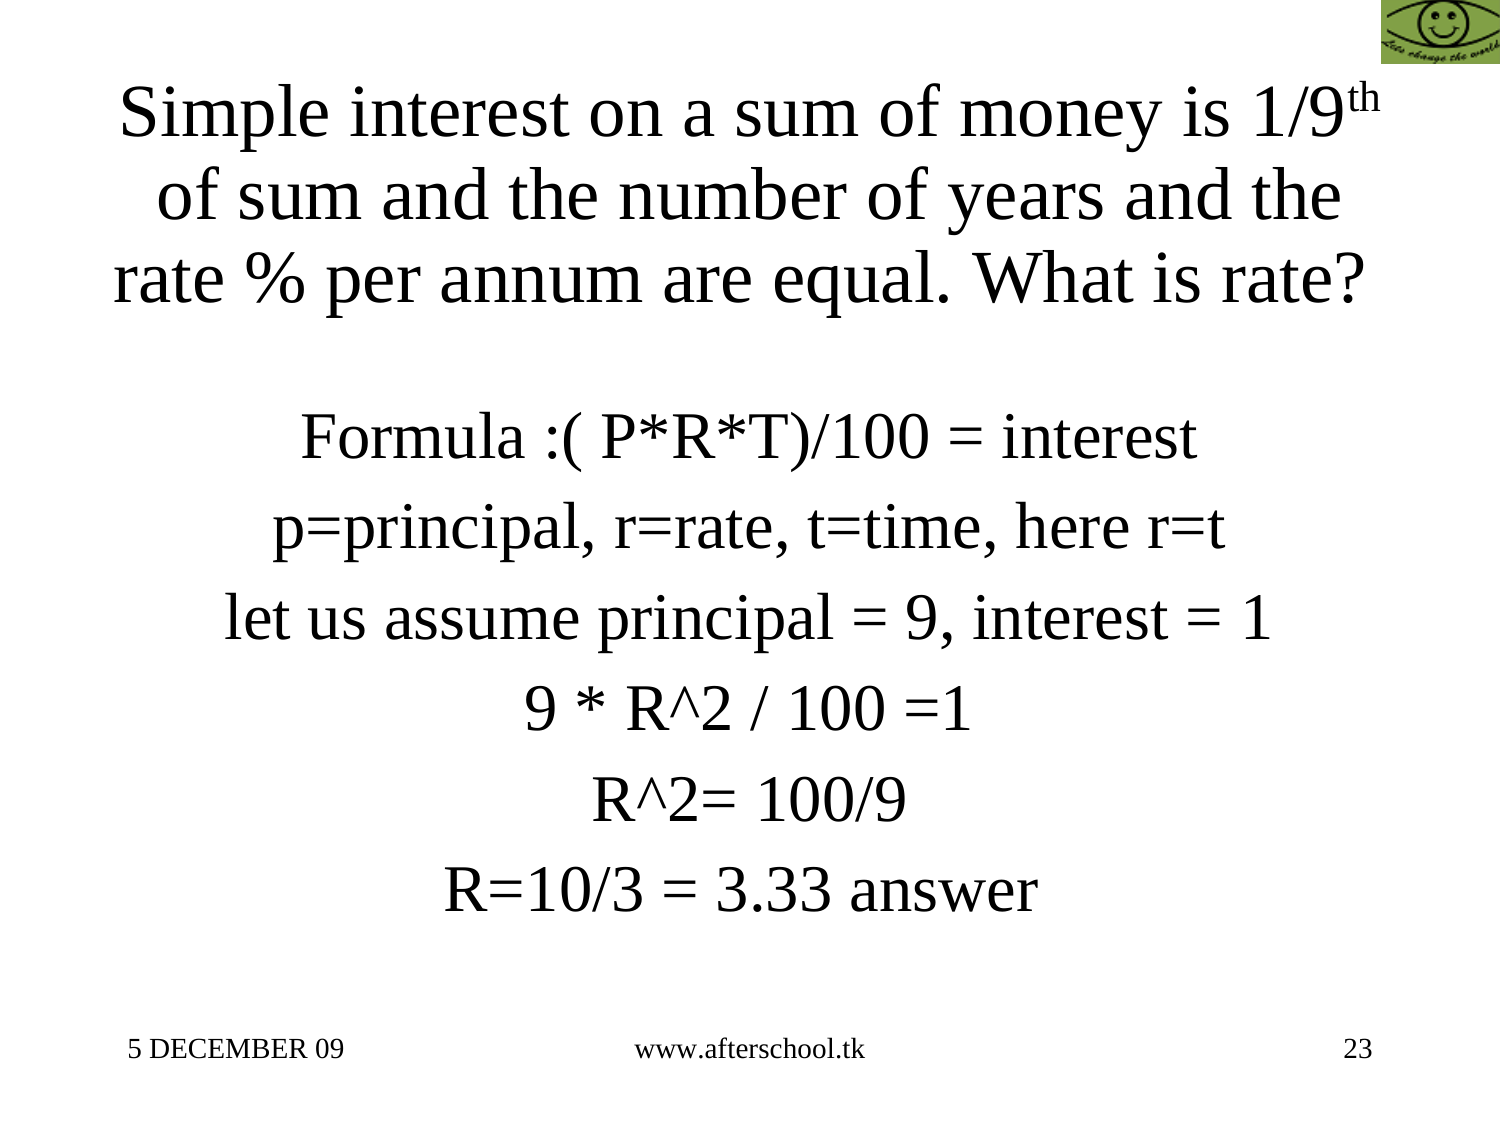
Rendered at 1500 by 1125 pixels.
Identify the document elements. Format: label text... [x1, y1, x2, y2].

subtitle Formula :( P*R*T)/100 = interest p=principal, r=rate, t=time, here r=t let us assume principal = 9, interest = 1 9 * R^2 / 100 =1 R^2= 100/9 R=10/3 = 3.33 answer [112, 332, 1388, 993]
picture [1381, 0, 1500, 64]
title Simple interest on a sum of money is 1/9th of sum and the number of years and the rate % per annum are equal. What is rate? [112, 67, 1388, 321]
